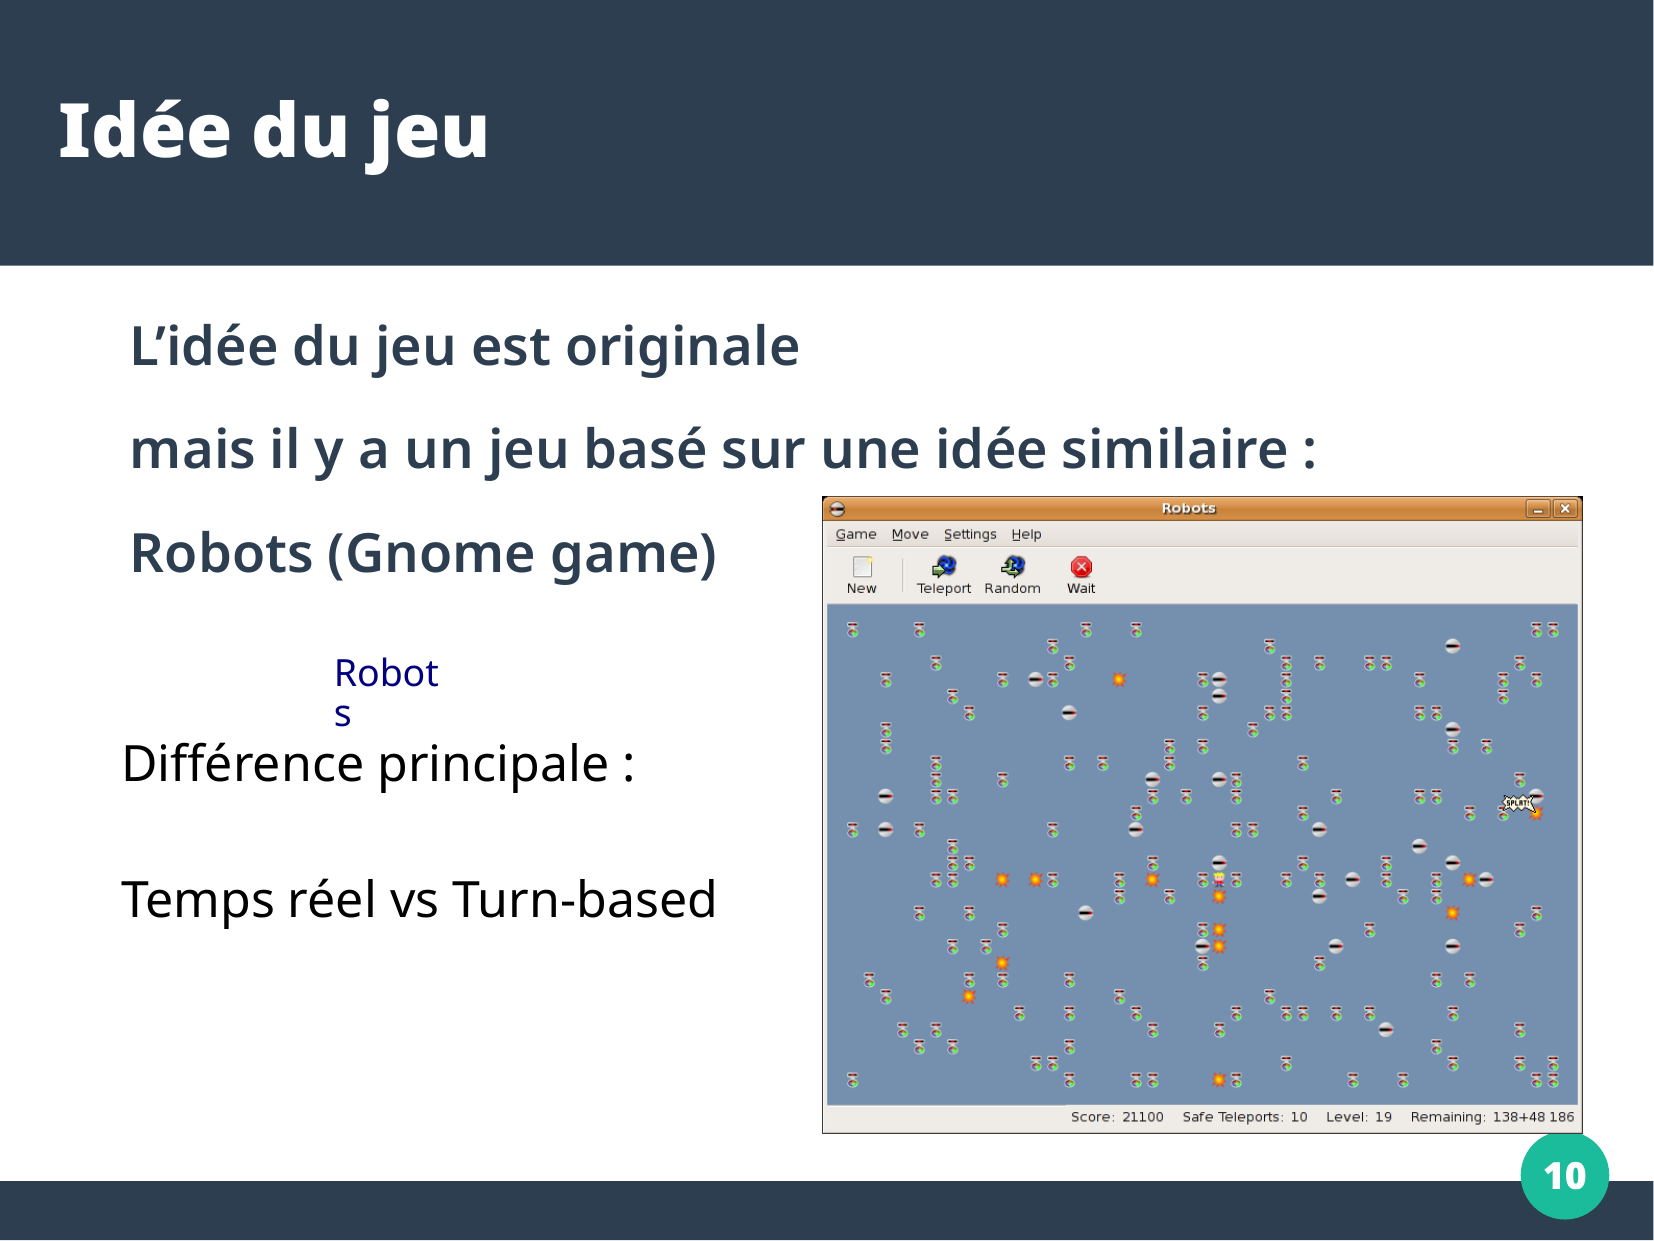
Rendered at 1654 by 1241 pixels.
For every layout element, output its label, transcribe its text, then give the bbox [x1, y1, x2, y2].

picture [822, 496, 1583, 1134]
title Idée du jeu [59, 49, 1595, 207]
text_box Robots [318, 638, 461, 709]
text_box Différence principale : Temps réel vs Turn-based [106, 720, 792, 972]
list L’idée du jeu est originale mais il y a un jeu basé sur une idée similaire : Robots (Gnome game) [59, 307, 1595, 1134]
